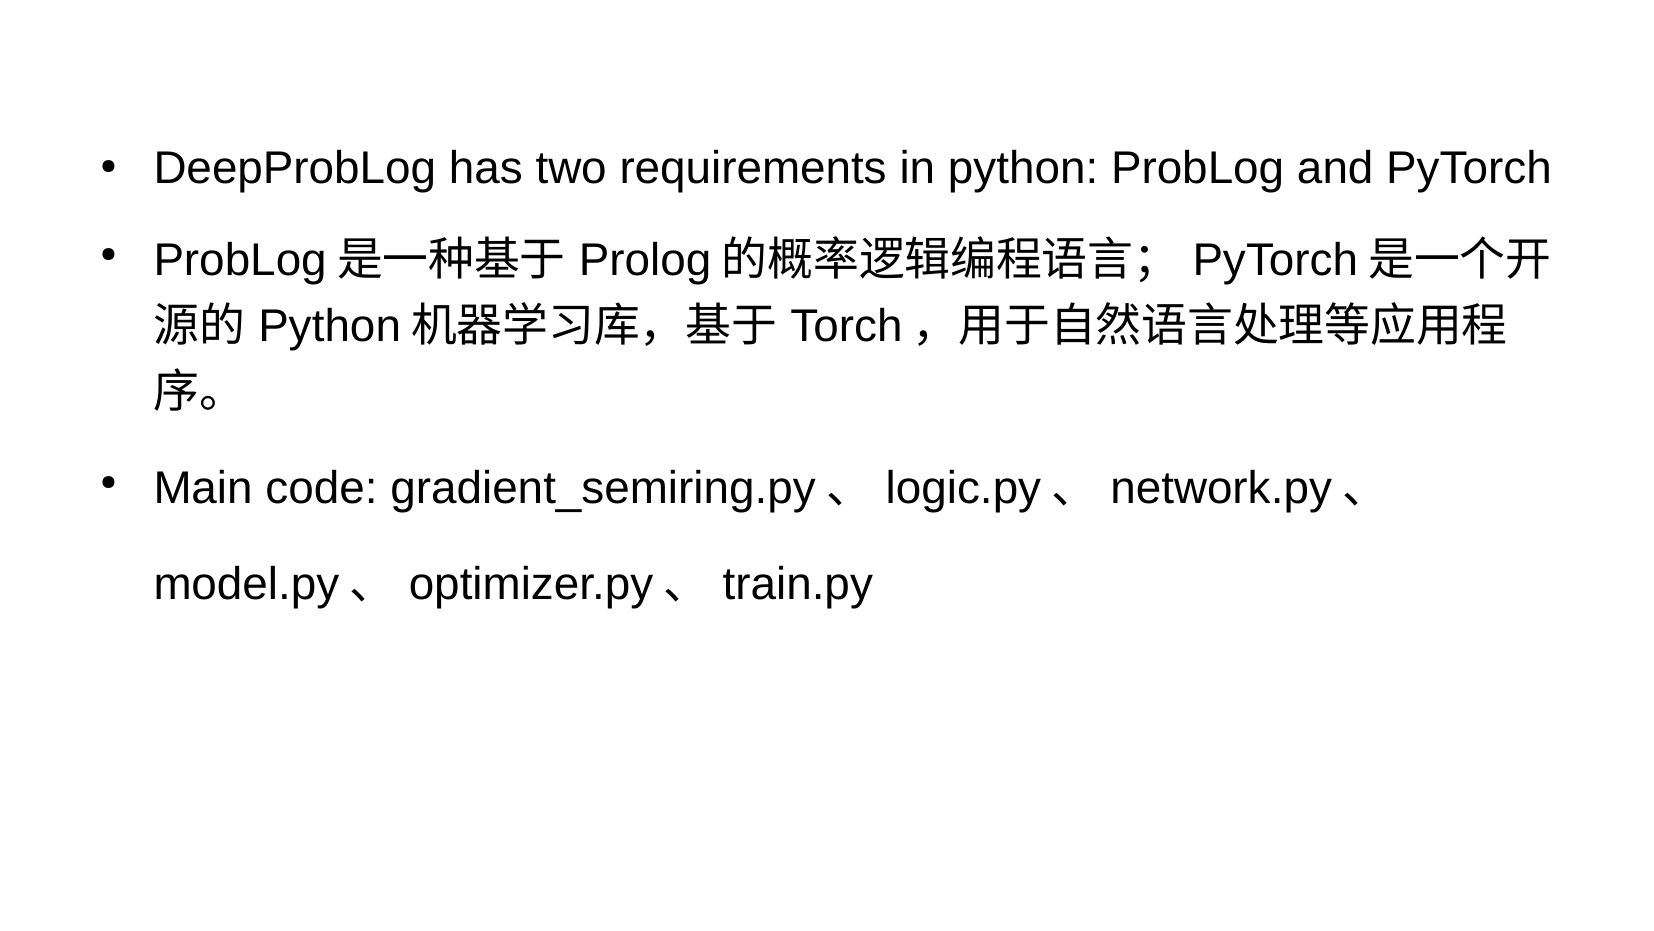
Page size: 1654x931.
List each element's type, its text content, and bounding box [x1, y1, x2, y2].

list DeepProbLog has two requirements in python: ProbLog and PyTorch ProbLog是一种基于Prolog的概率逻辑编程语言；PyTorch是一个开源的Python机器学习库，基于Torch，用于自然语言处理等应用程序。 Main code: gradient_semiring.py、logic.py、network.py、 model.py、optimizer.py、train.py [82, 141, 1571, 781]
